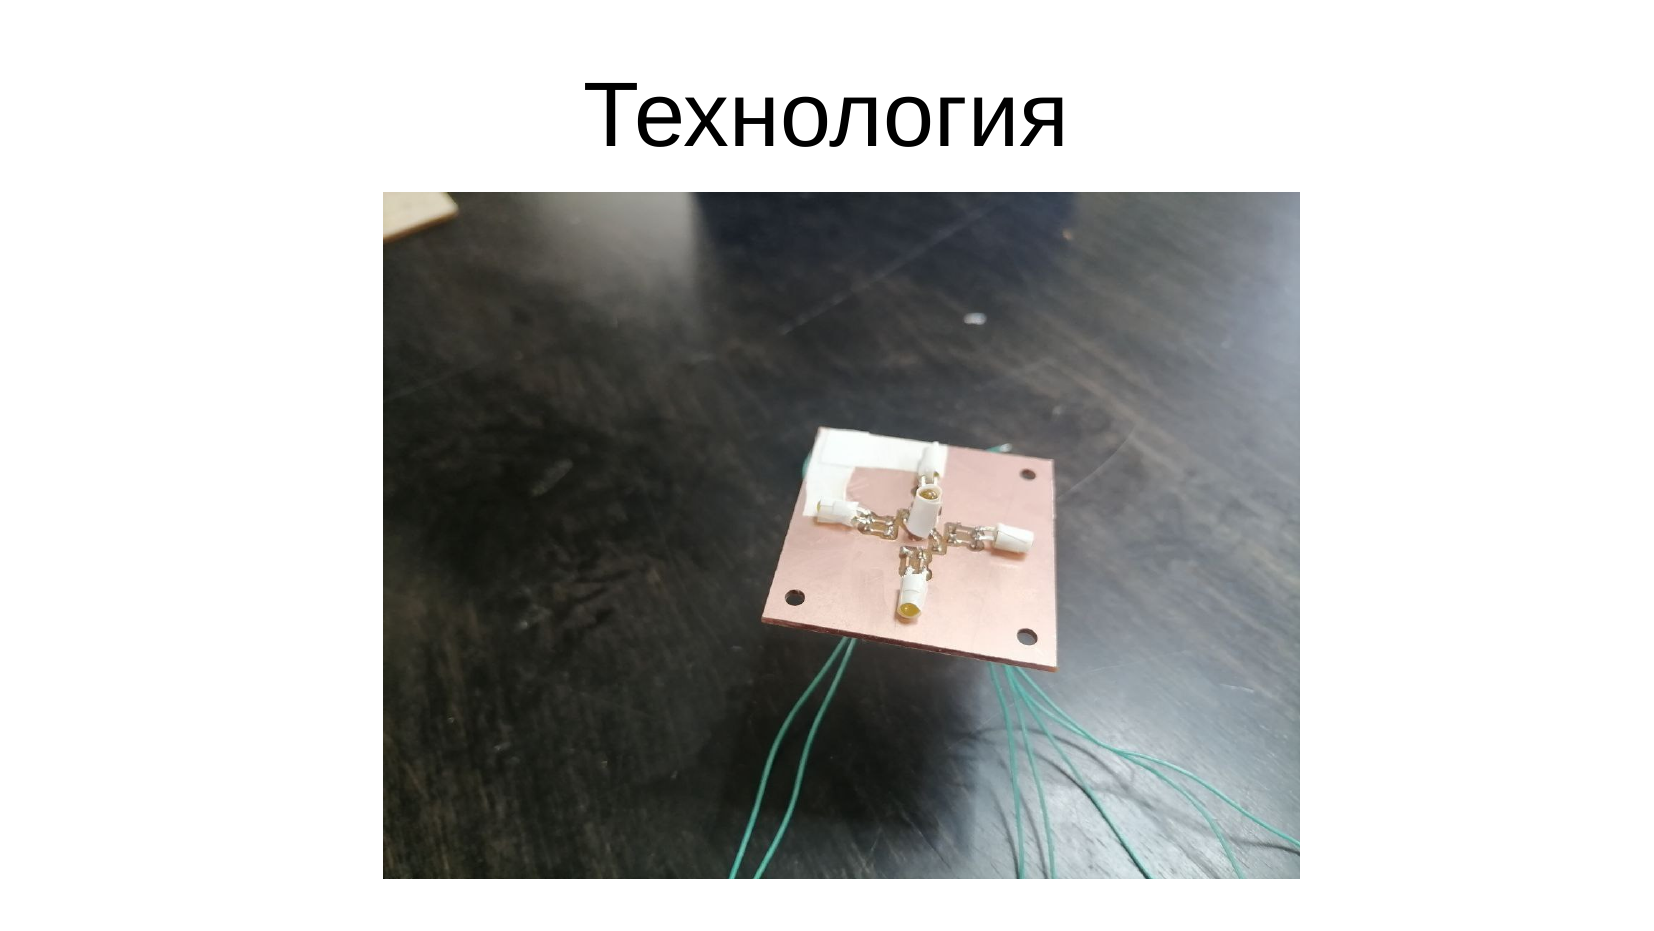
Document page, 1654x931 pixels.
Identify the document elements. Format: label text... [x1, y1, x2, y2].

title Технология [82, 37, 1571, 193]
picture [383, 192, 1300, 879]
